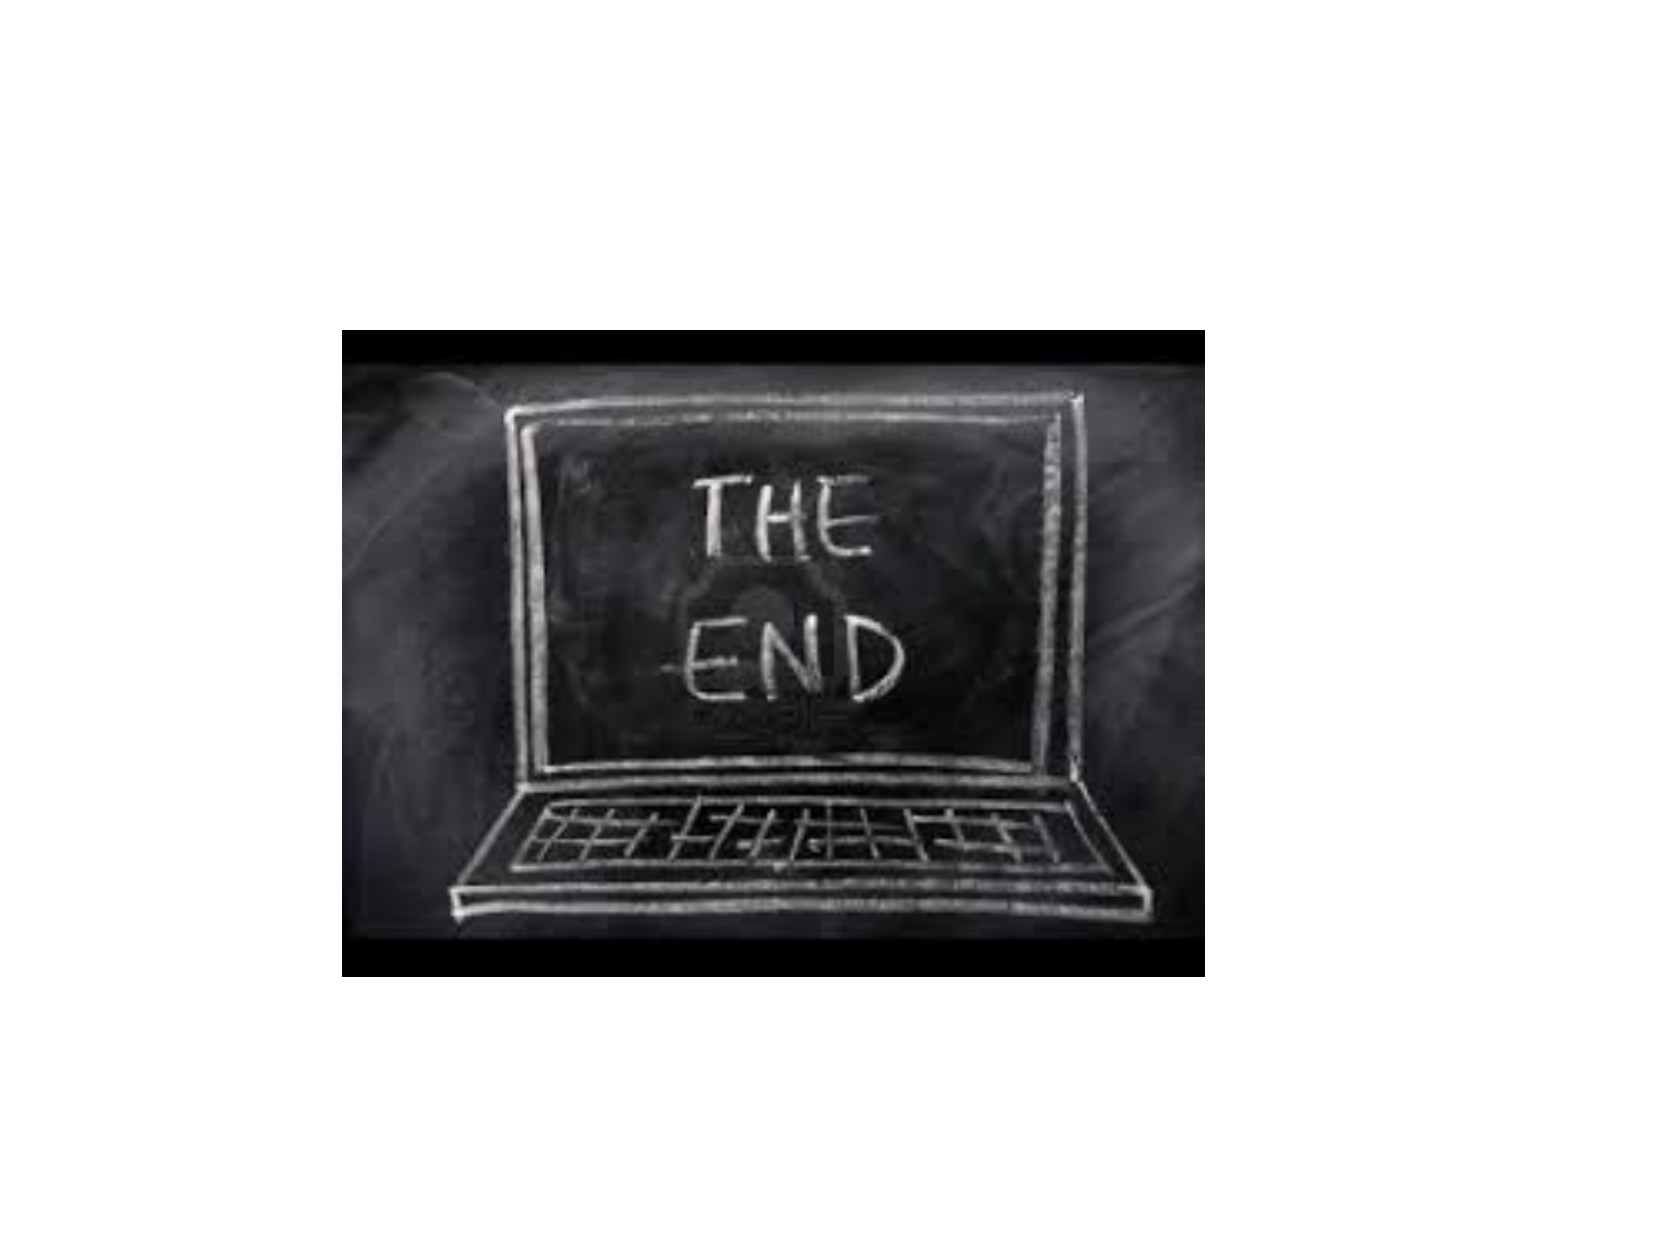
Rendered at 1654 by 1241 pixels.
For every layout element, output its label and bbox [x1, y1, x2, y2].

picture [342, 330, 1205, 977]
